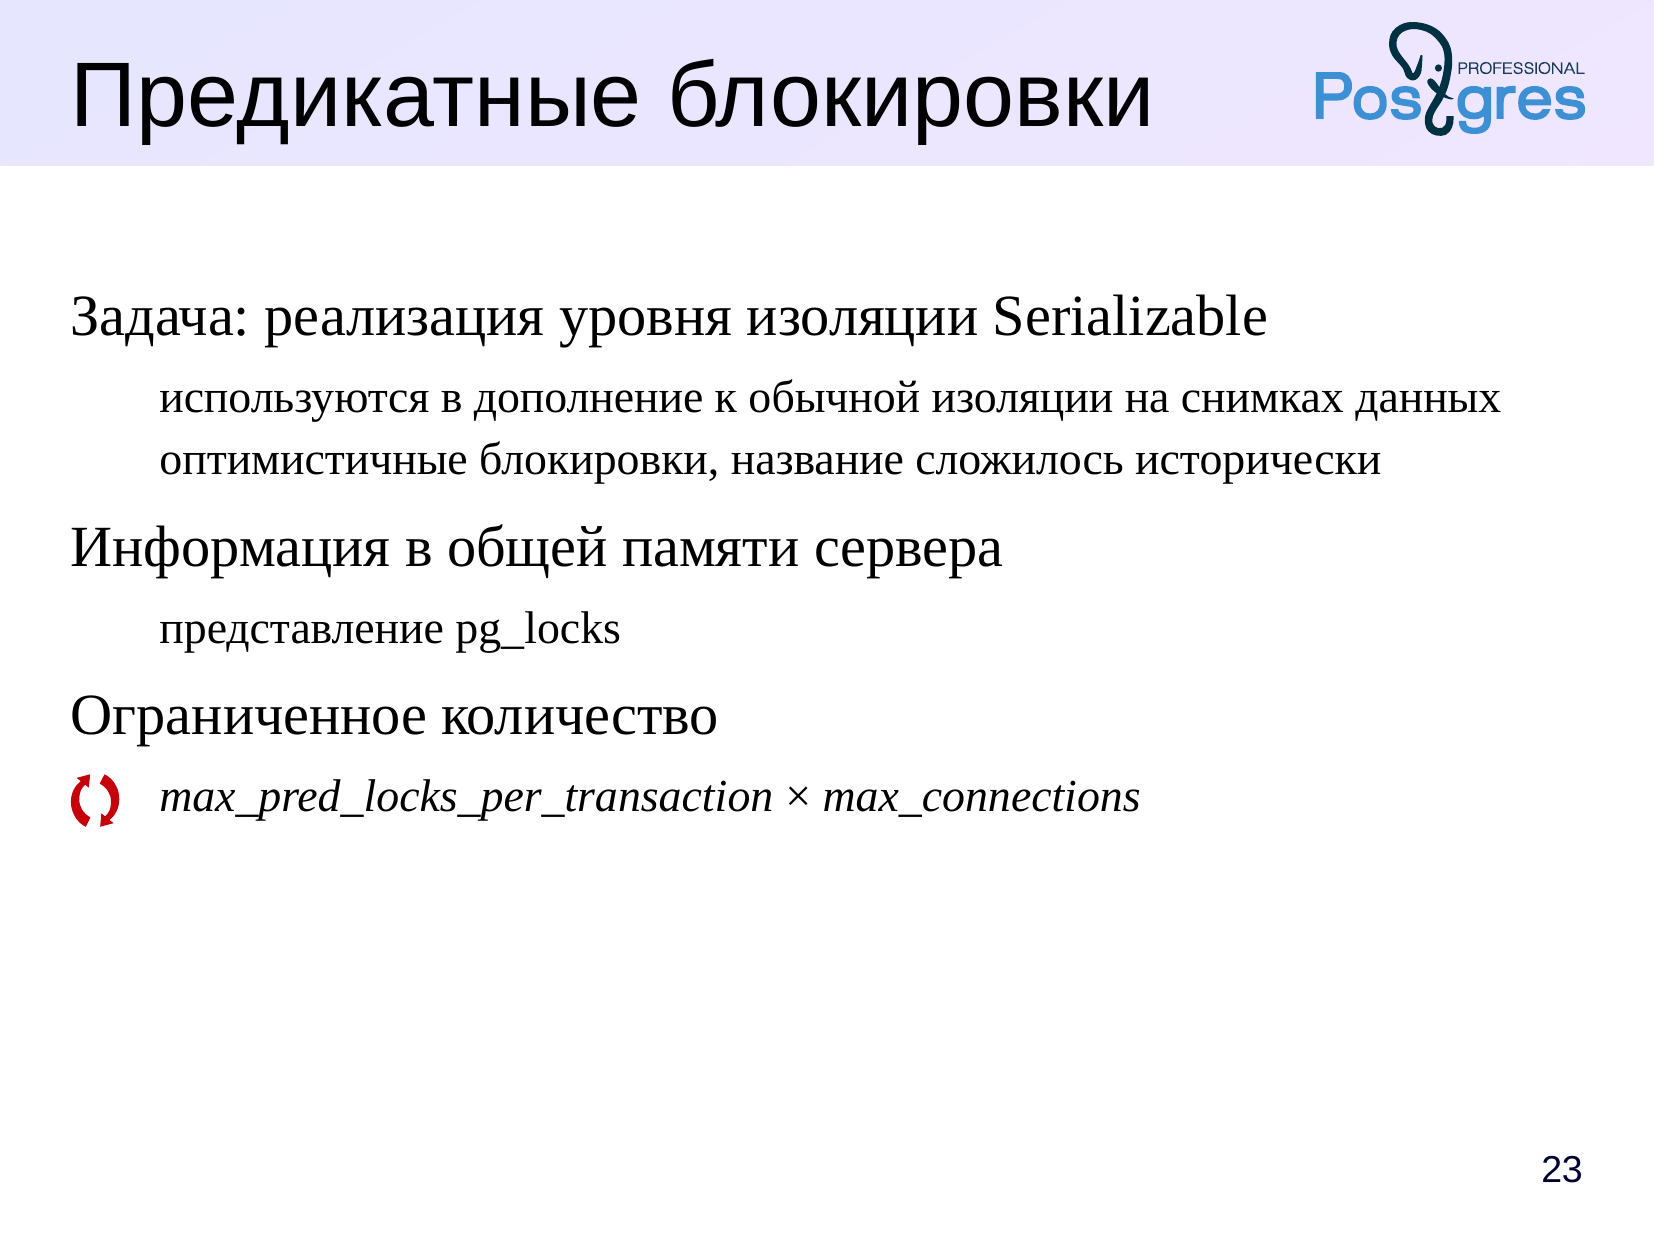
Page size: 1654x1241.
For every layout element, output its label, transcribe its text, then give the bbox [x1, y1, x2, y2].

title Предикатные блокировки [70, 43, 1241, 147]
text_box [70, 774, 91, 827]
list Задача: реализация уровня изоляции Serializable используются в дополнение к обычной изоляции на снимках данных оптимистичные блокировки, название сложилось исторически Информация в общей памяти сервера представление pg_locks Ограниченное количество max_pred_locks_per_transaction × max_connections [70, 283, 1583, 1141]
text_box [99, 774, 120, 827]
